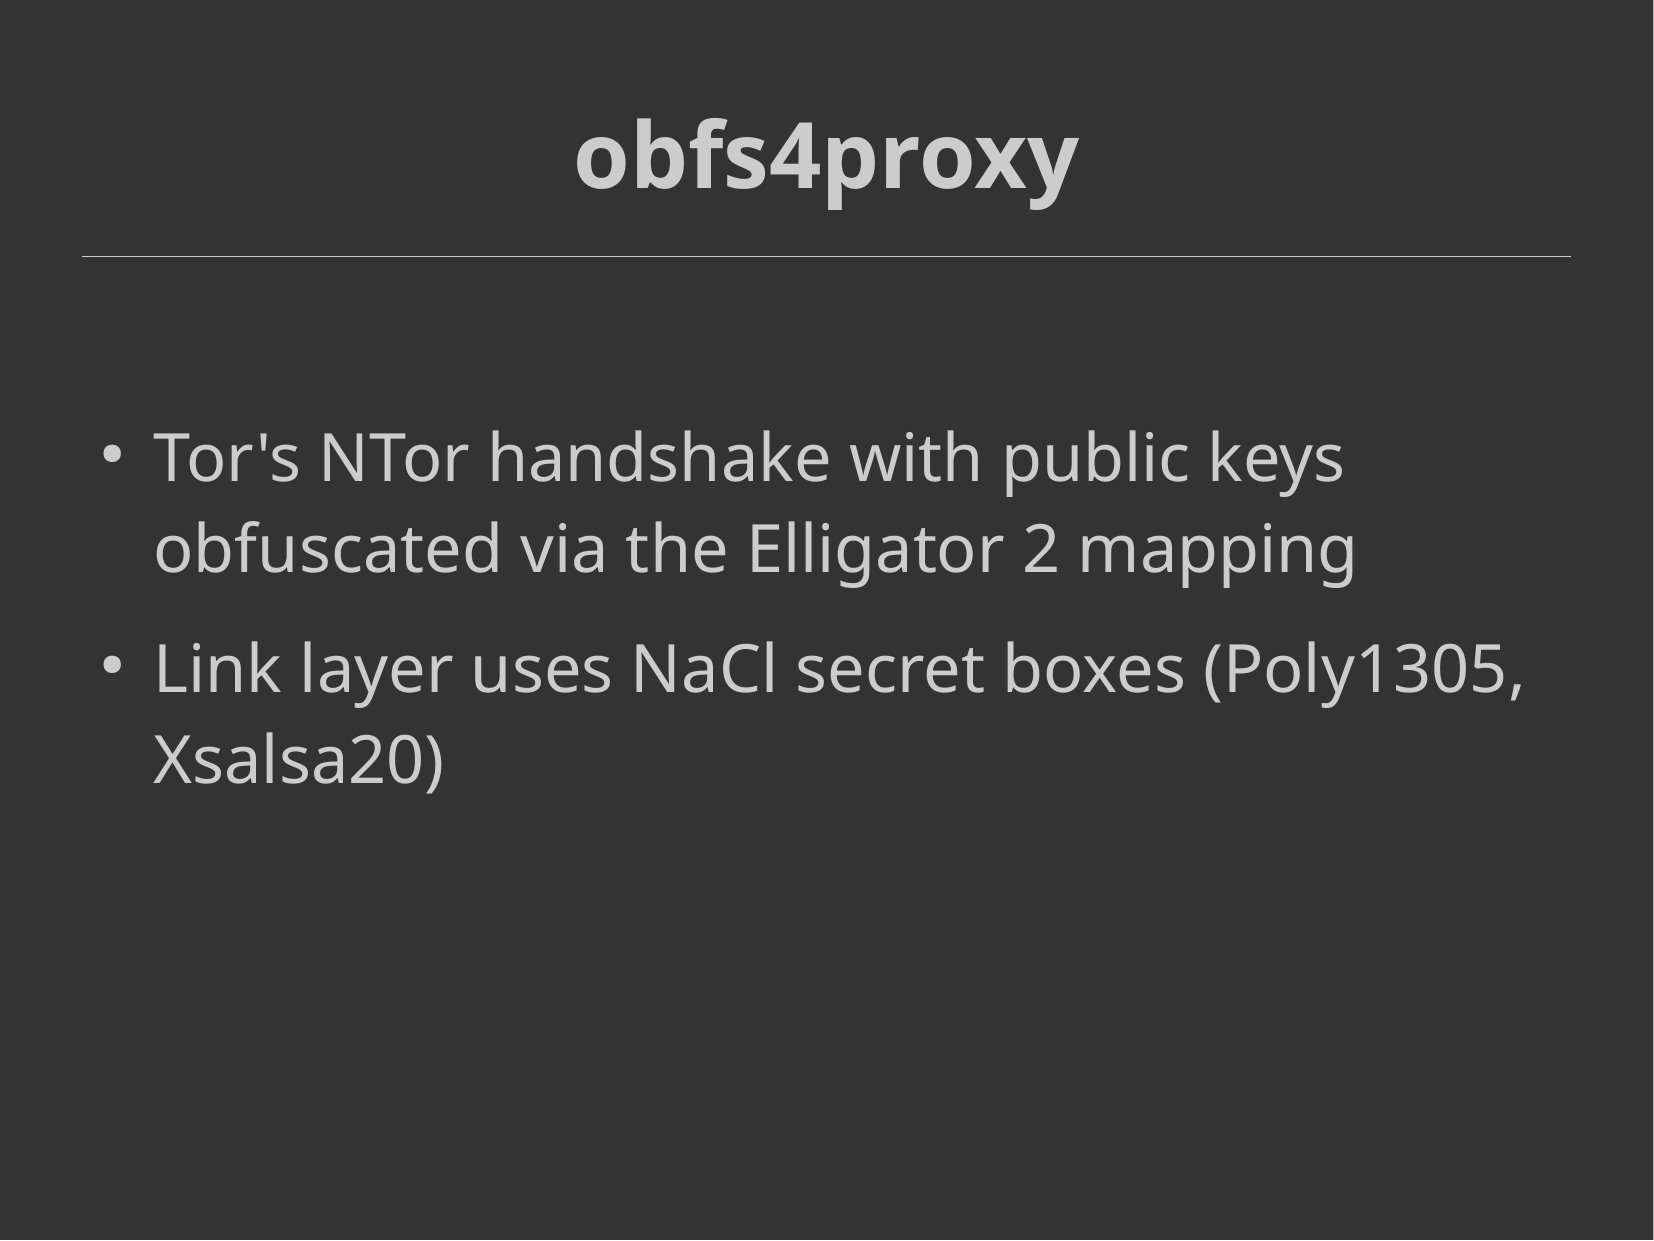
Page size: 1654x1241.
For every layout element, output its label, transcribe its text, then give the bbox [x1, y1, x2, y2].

list Tor's NTor handshake with public keys obfuscated via the Elligator 2 mapping Link layer uses NaCl secret boxes (Poly1305, Xsalsa20) [82, 290, 1571, 1010]
title obfs4proxy [82, 49, 1571, 257]
